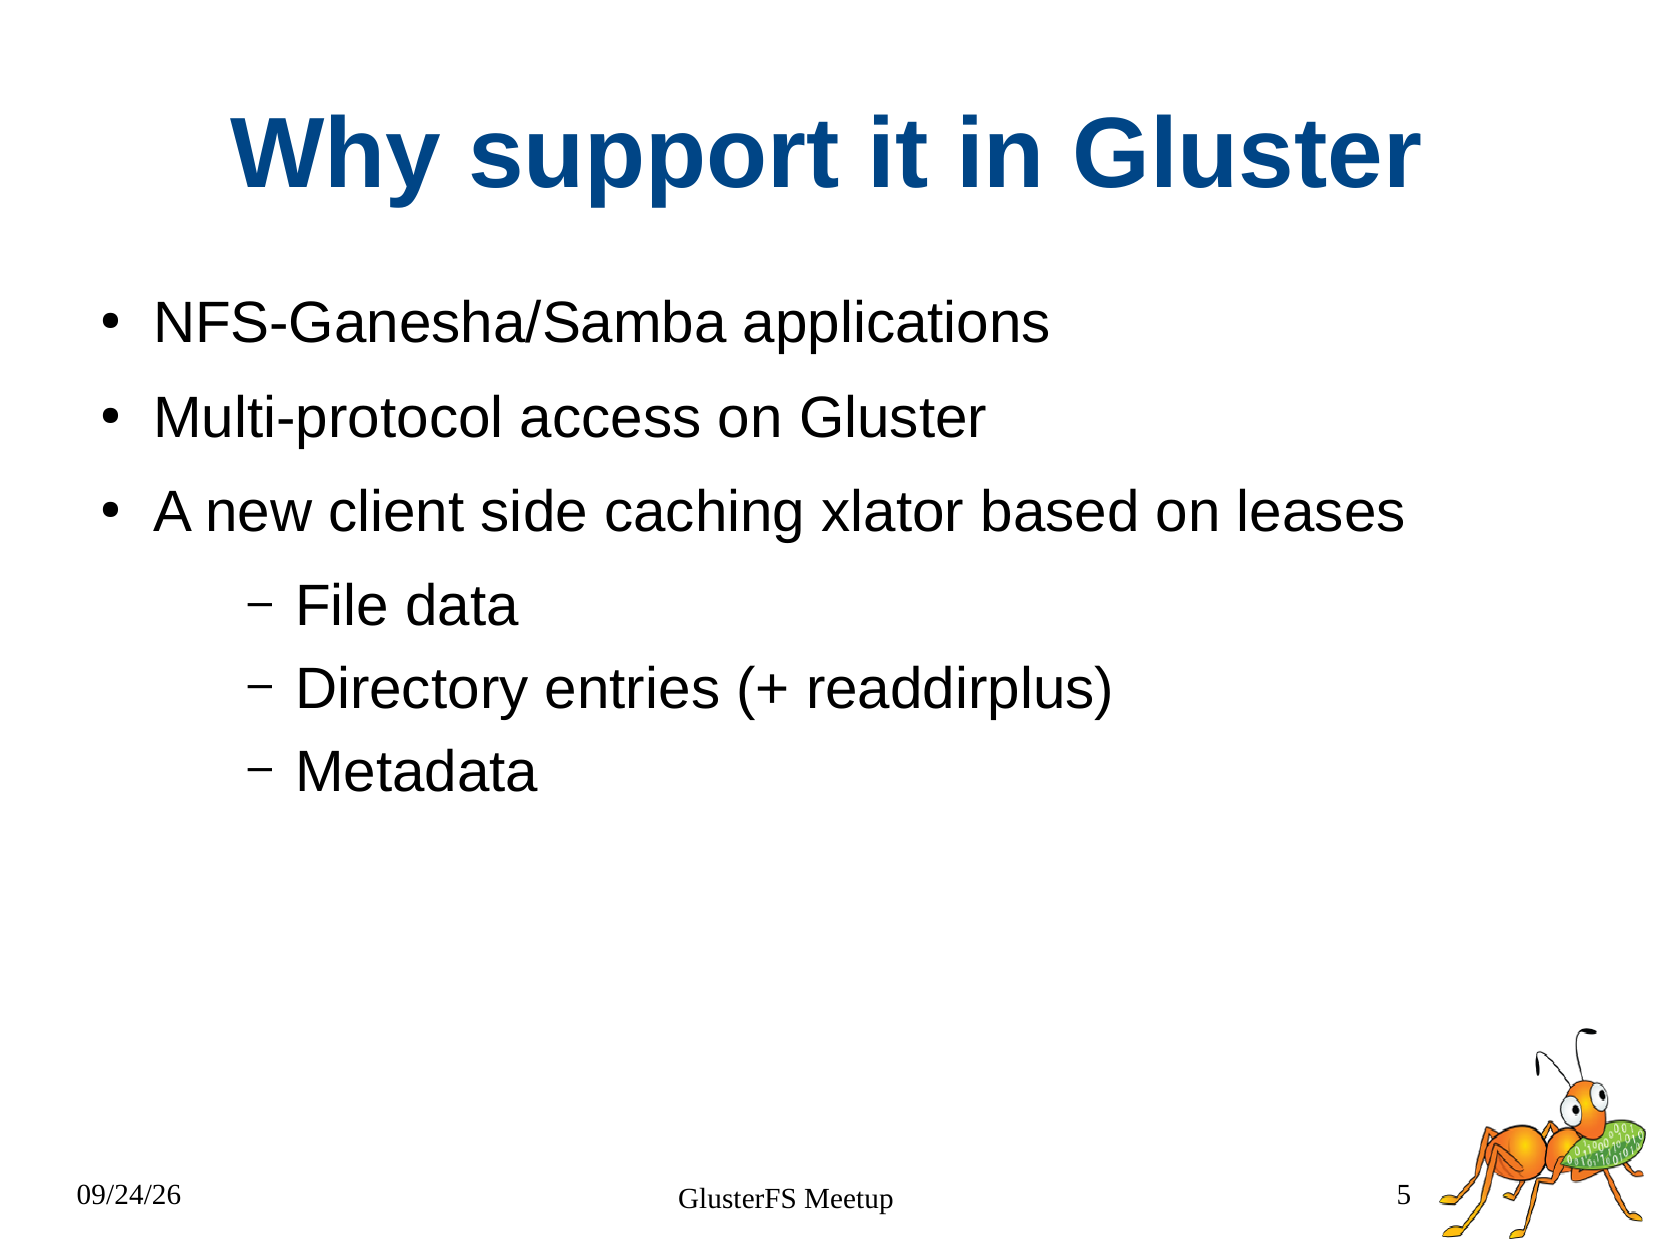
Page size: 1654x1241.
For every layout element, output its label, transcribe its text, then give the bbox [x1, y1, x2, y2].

list NFS-Ganesha/Samba applications Multi-protocol access on Gluster A new client side caching xlator based on leases File data Directory entries (+ readdirplus) Metadata [82, 290, 1571, 1066]
picture [1436, 1027, 1648, 1241]
title Why support it in Gluster [82, 49, 1571, 257]
